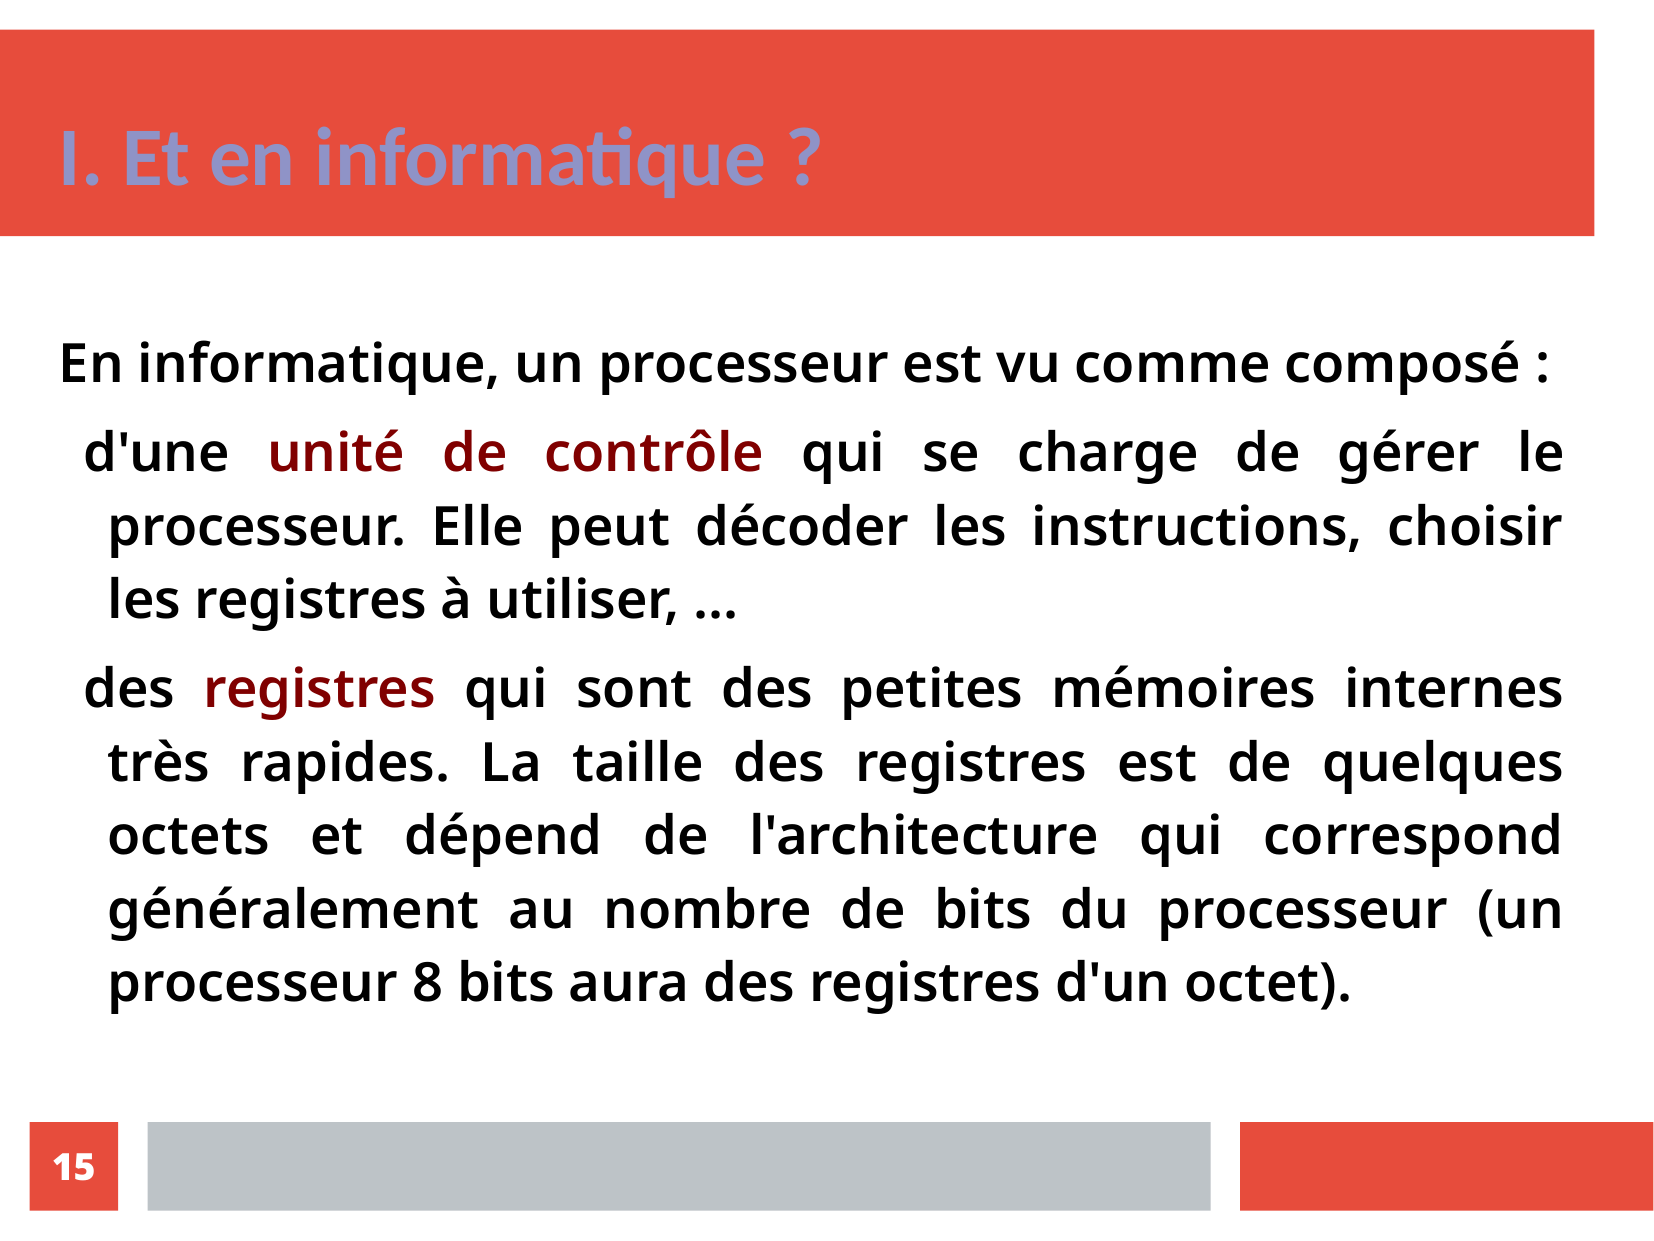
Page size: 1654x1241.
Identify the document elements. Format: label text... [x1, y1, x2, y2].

title I. Et en informatique ? [59, 59, 1595, 207]
list En informatique, un processeur est vu comme composé : d'une unité de contrôle qui se charge de gérer le processeur. Elle peut décoder les instructions, choisir les registres à utiliser, ... des registres qui sont des petites mémoires internes très rapides. La taille des registres est de quelques octets et dépend de l'architecture qui correspond généralement au nombre de bits du processeur (un processeur 8 bits aura des registres d'un octet). [59, 324, 1565, 1093]
